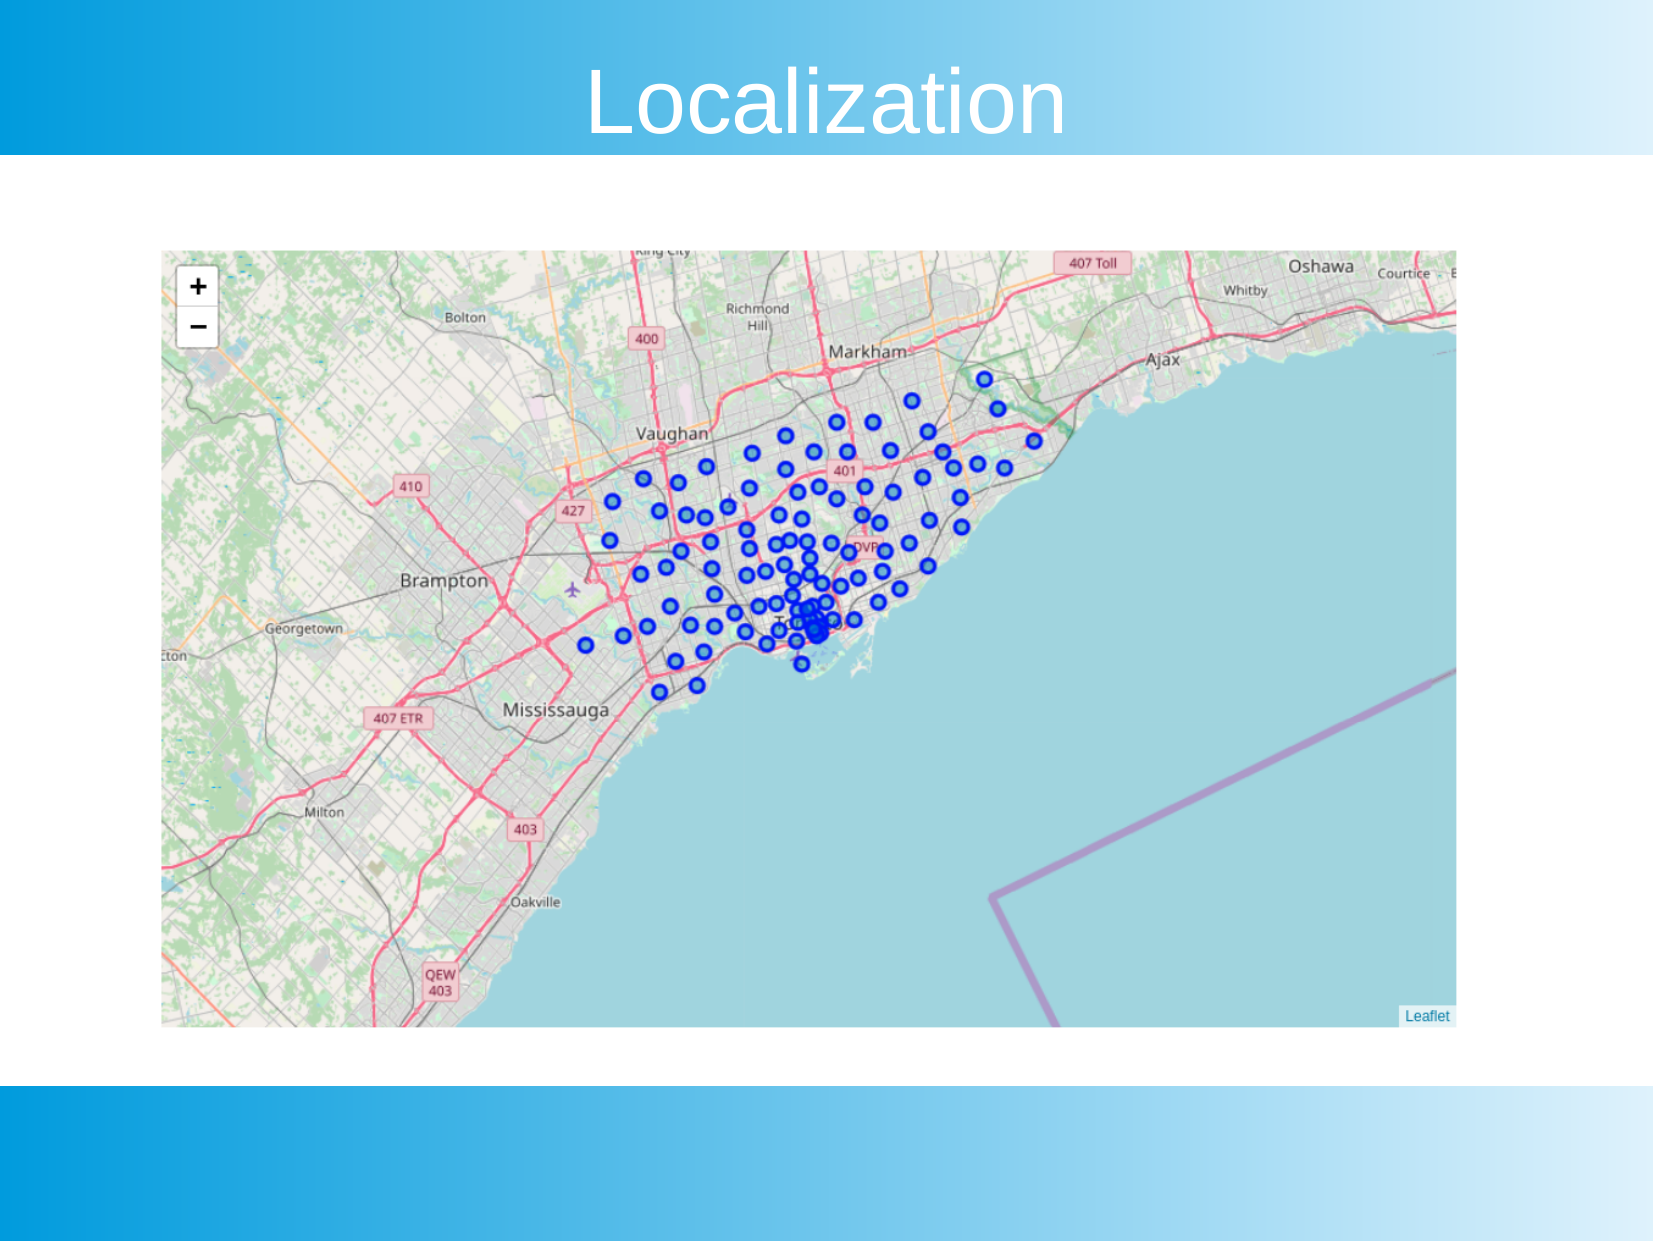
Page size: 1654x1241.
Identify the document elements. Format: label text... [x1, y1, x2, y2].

title Localization [82, 49, 1571, 155]
picture [153, 247, 1465, 1036]
